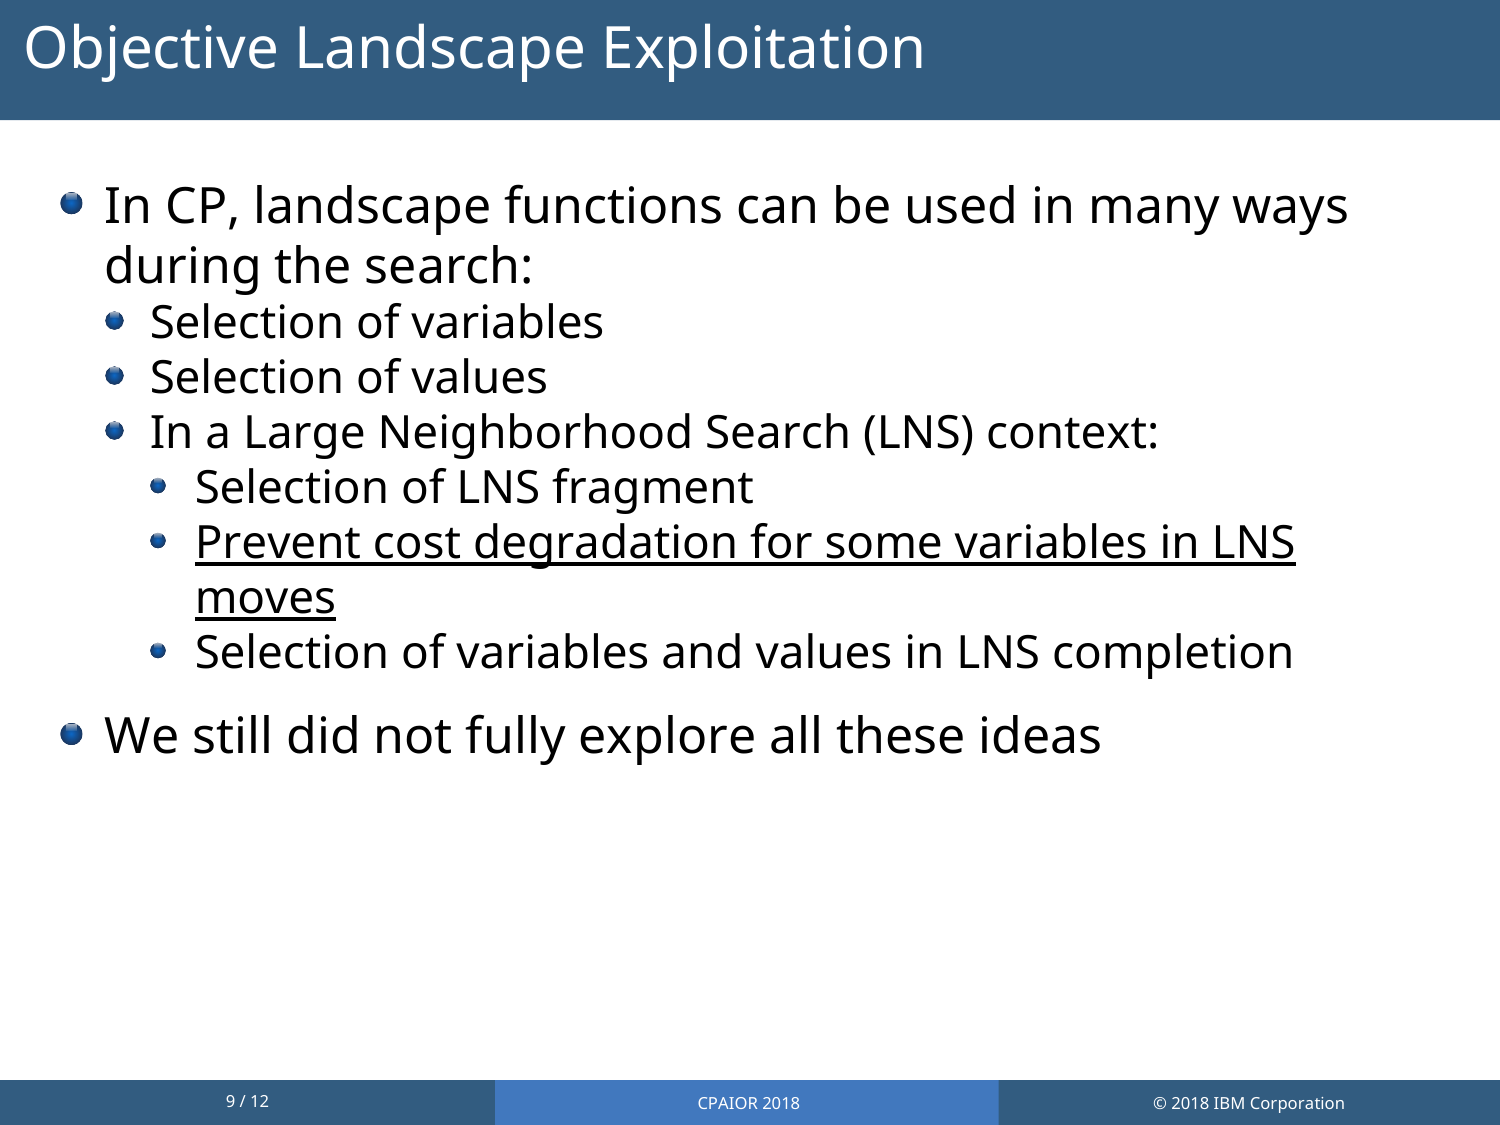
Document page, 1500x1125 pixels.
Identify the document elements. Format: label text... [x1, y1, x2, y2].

title Objective Landscape Exploitation [0, 0, 1500, 121]
list In CP, landscape functions can be used in many ways during the search: Selection of variables Selection of values In a Large Neighborhood Search (LNS) context: Selection of LNS fragment Prevent cost degradation for some variables in LNS moves Selection of variables and values in LNS completion We still did not fully explore all these ideas [45, 165, 1441, 1036]
